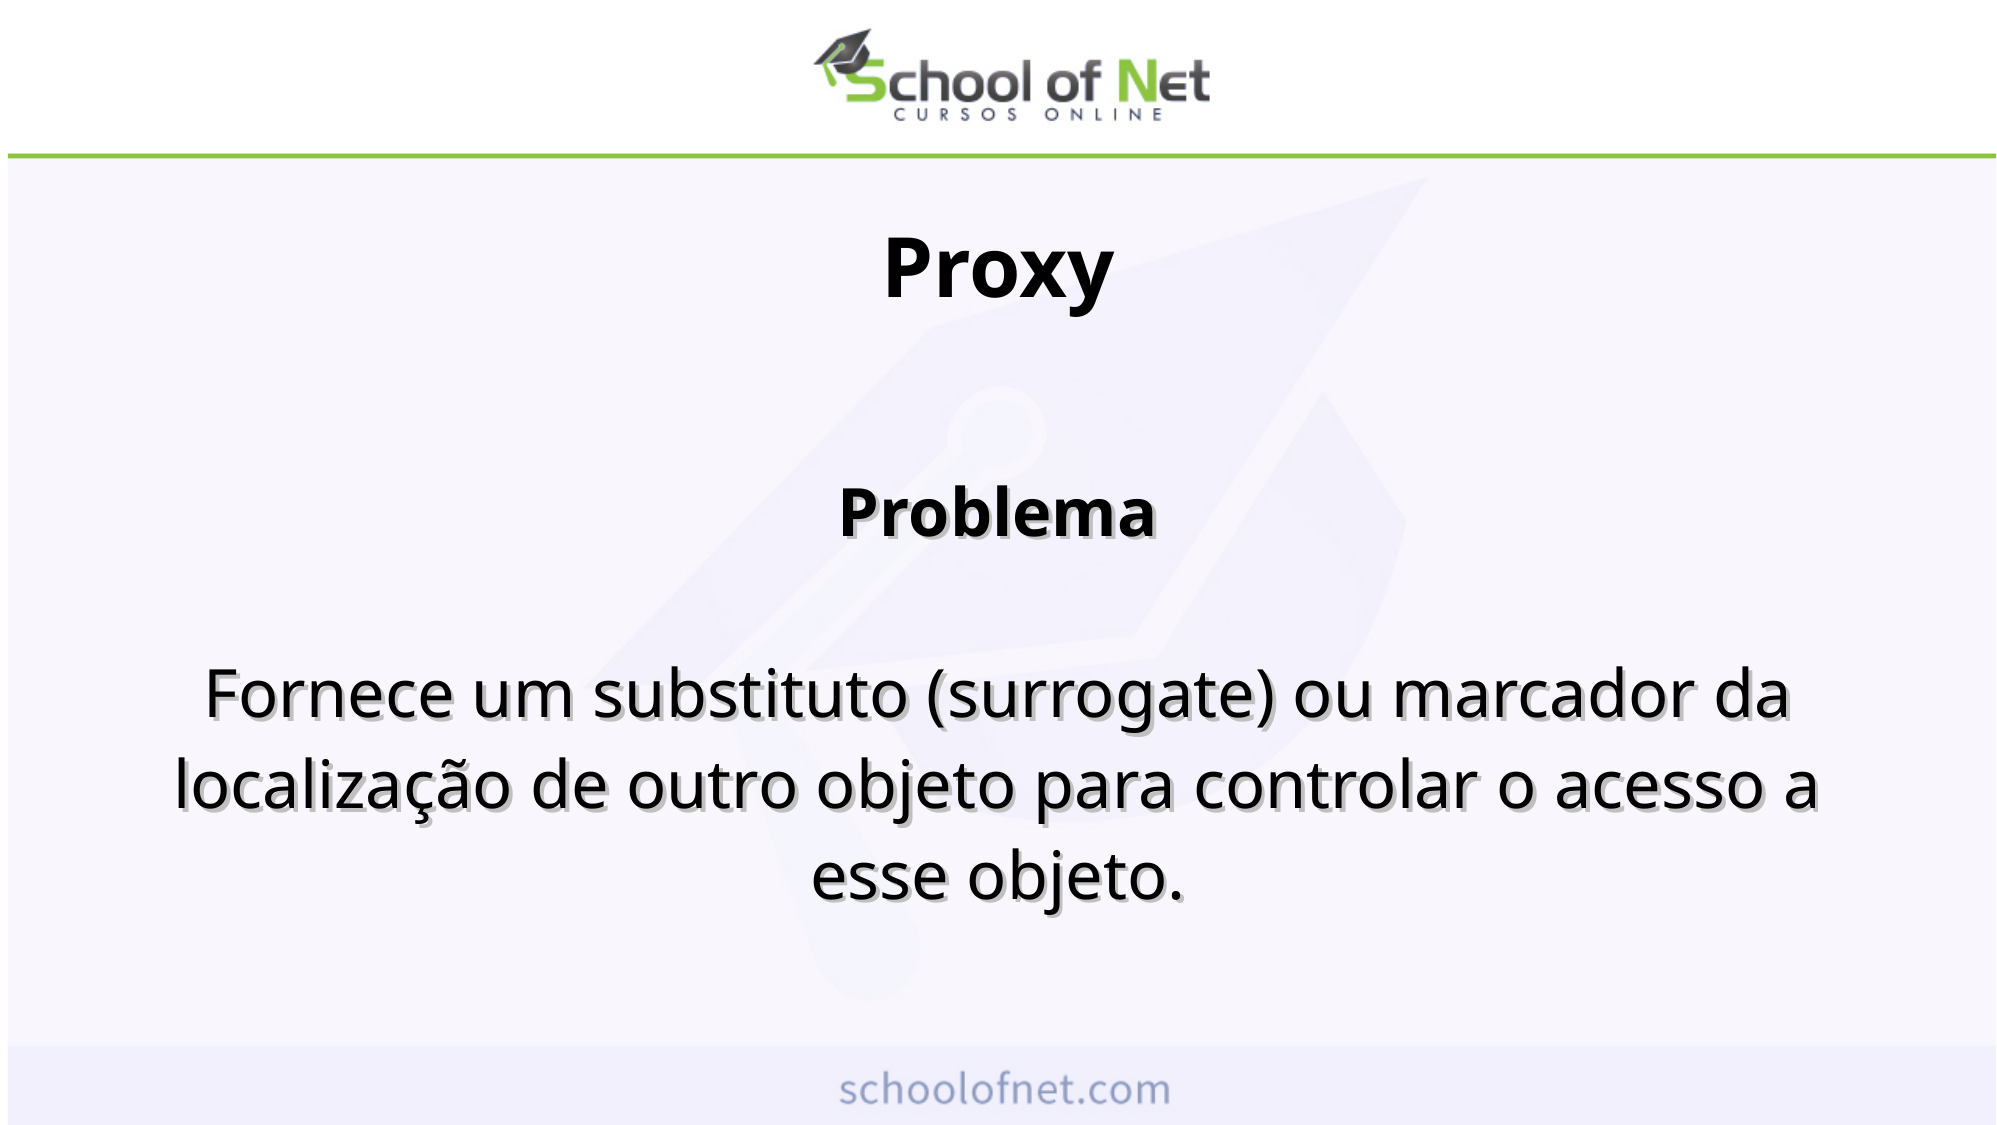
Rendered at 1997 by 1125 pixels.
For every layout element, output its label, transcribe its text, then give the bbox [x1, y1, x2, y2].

subtitle Problema Fornece um substituto (surrogate) ou marcador da localização de outro objeto para controlar o acesso a esse objeto. [99, 377, 1897, 1006]
title Proxy [99, 171, 1897, 360]
picture [7, 5, 1997, 1125]
